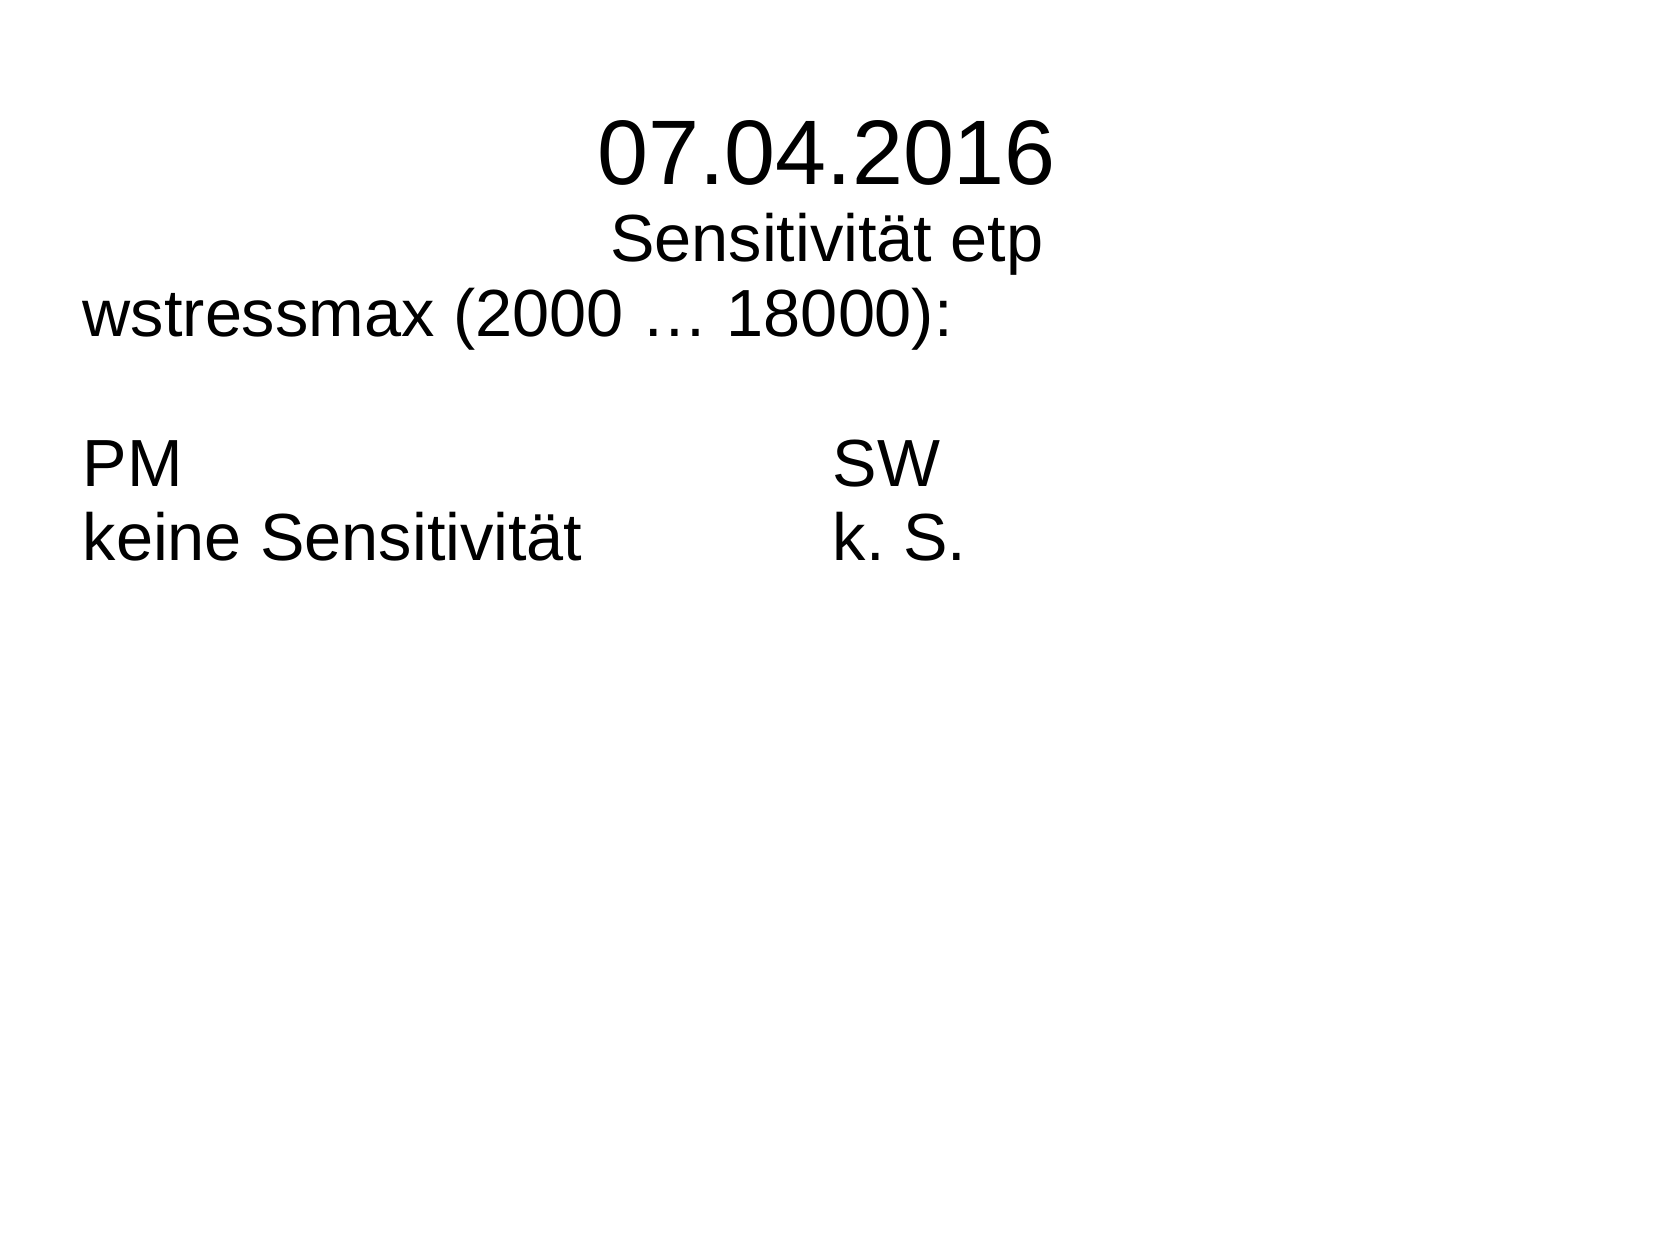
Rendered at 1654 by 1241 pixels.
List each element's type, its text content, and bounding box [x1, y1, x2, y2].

subtitle Sensitivität etp wstressmax (2000 … 18000): PM SW keine Sensitivität k. S. [82, 201, 1571, 1099]
title 07.04.2016 [82, 49, 1571, 201]
